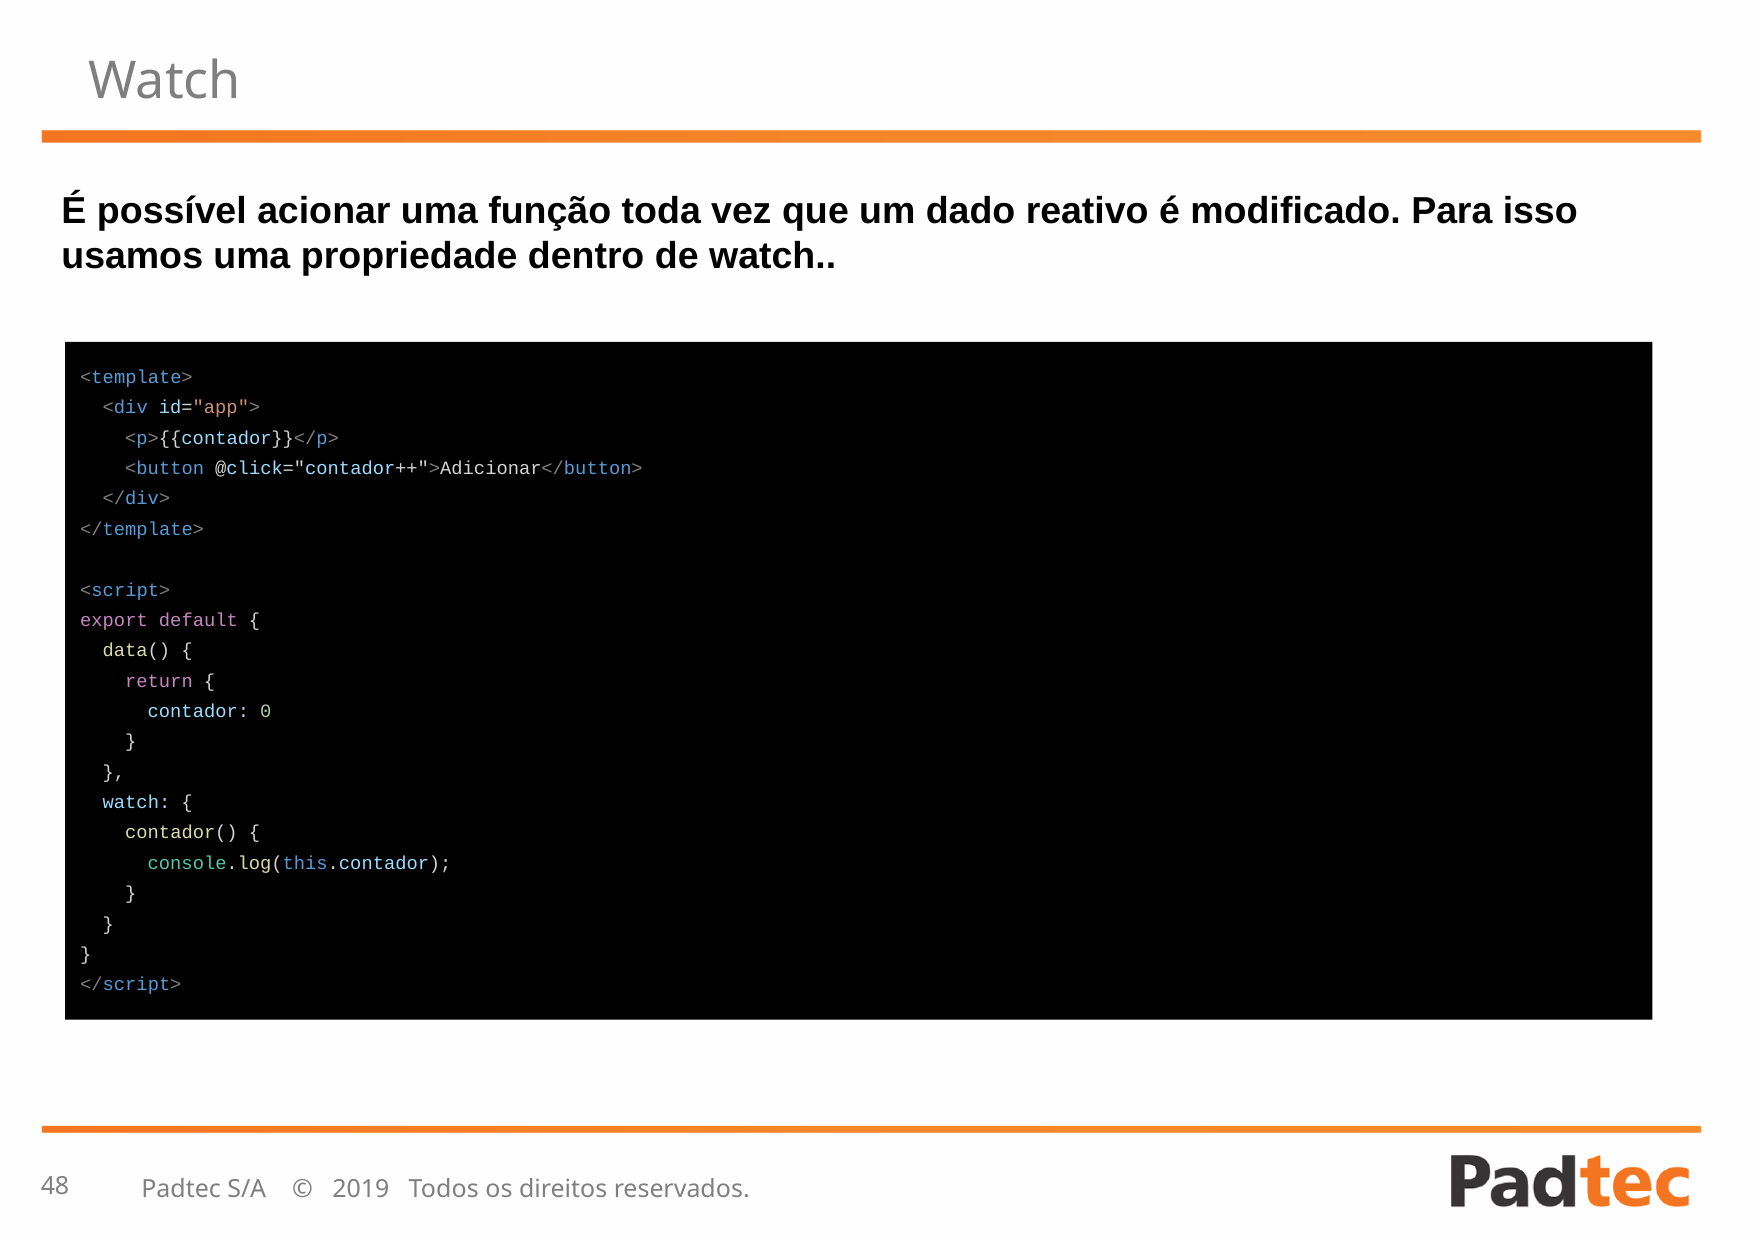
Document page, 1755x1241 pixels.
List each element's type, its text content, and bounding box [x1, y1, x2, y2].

text_box É possível acionar uma função toda vez que um dado reativo é modificado. Para isso usamos uma propriedade dentro de watch.. [46, 171, 1688, 296]
title Watch [73, 29, 1653, 127]
picture [0, 0, 1755, 1241]
text_box <template> <div id="app"> <p>{{contador}}</p> <button @click="contador++">Adicionar</button> </div> </template> <script> export default { data() { return { contador: 0 } }, watch: { contador() { console.log(this.contador); } } } </script> [65, 341, 1653, 1020]
